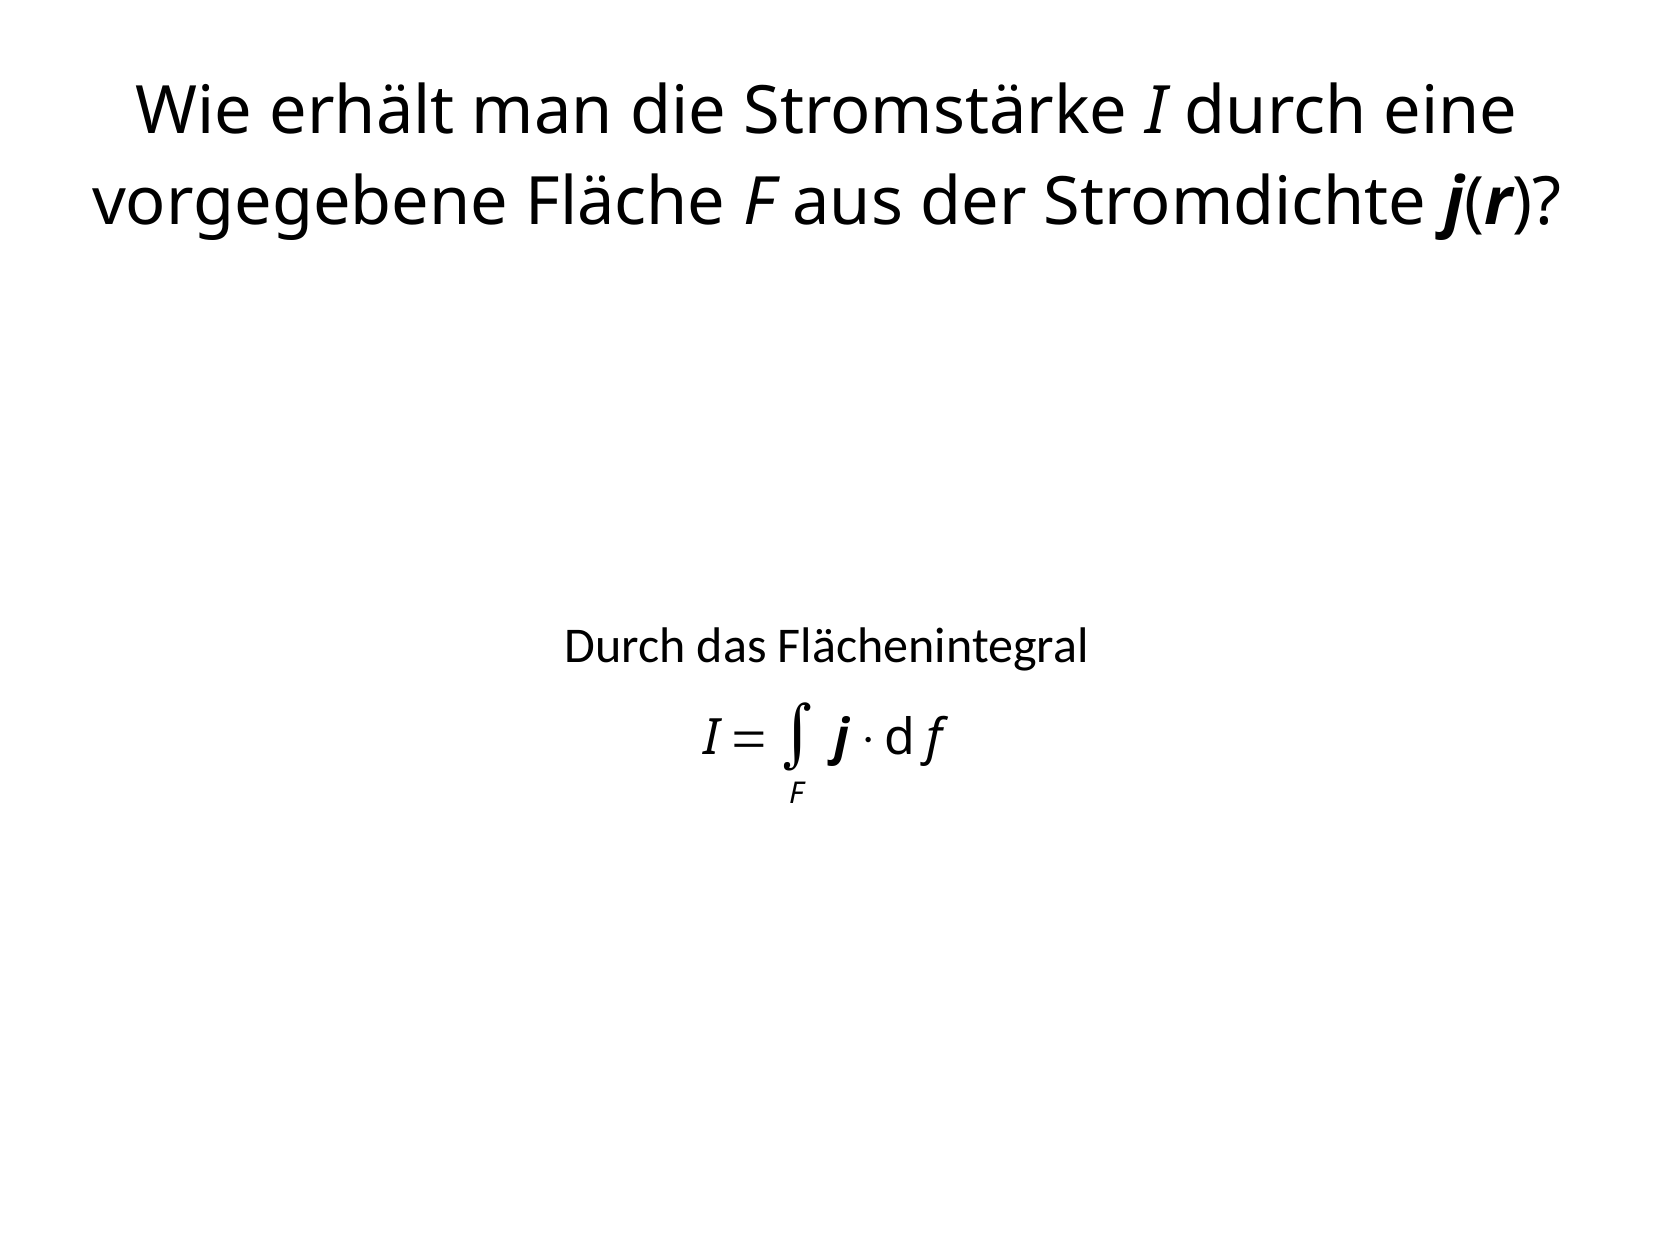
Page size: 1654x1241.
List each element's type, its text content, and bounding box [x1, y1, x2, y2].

title Wie erhält man die Stromstärke I durch eine vorgegebene Fläche F aus der Stromdichte j(r)? [82, 49, 1571, 257]
chart [697, 699, 957, 812]
subtitle Durch das Flächenintegral [82, 290, 1571, 1010]
